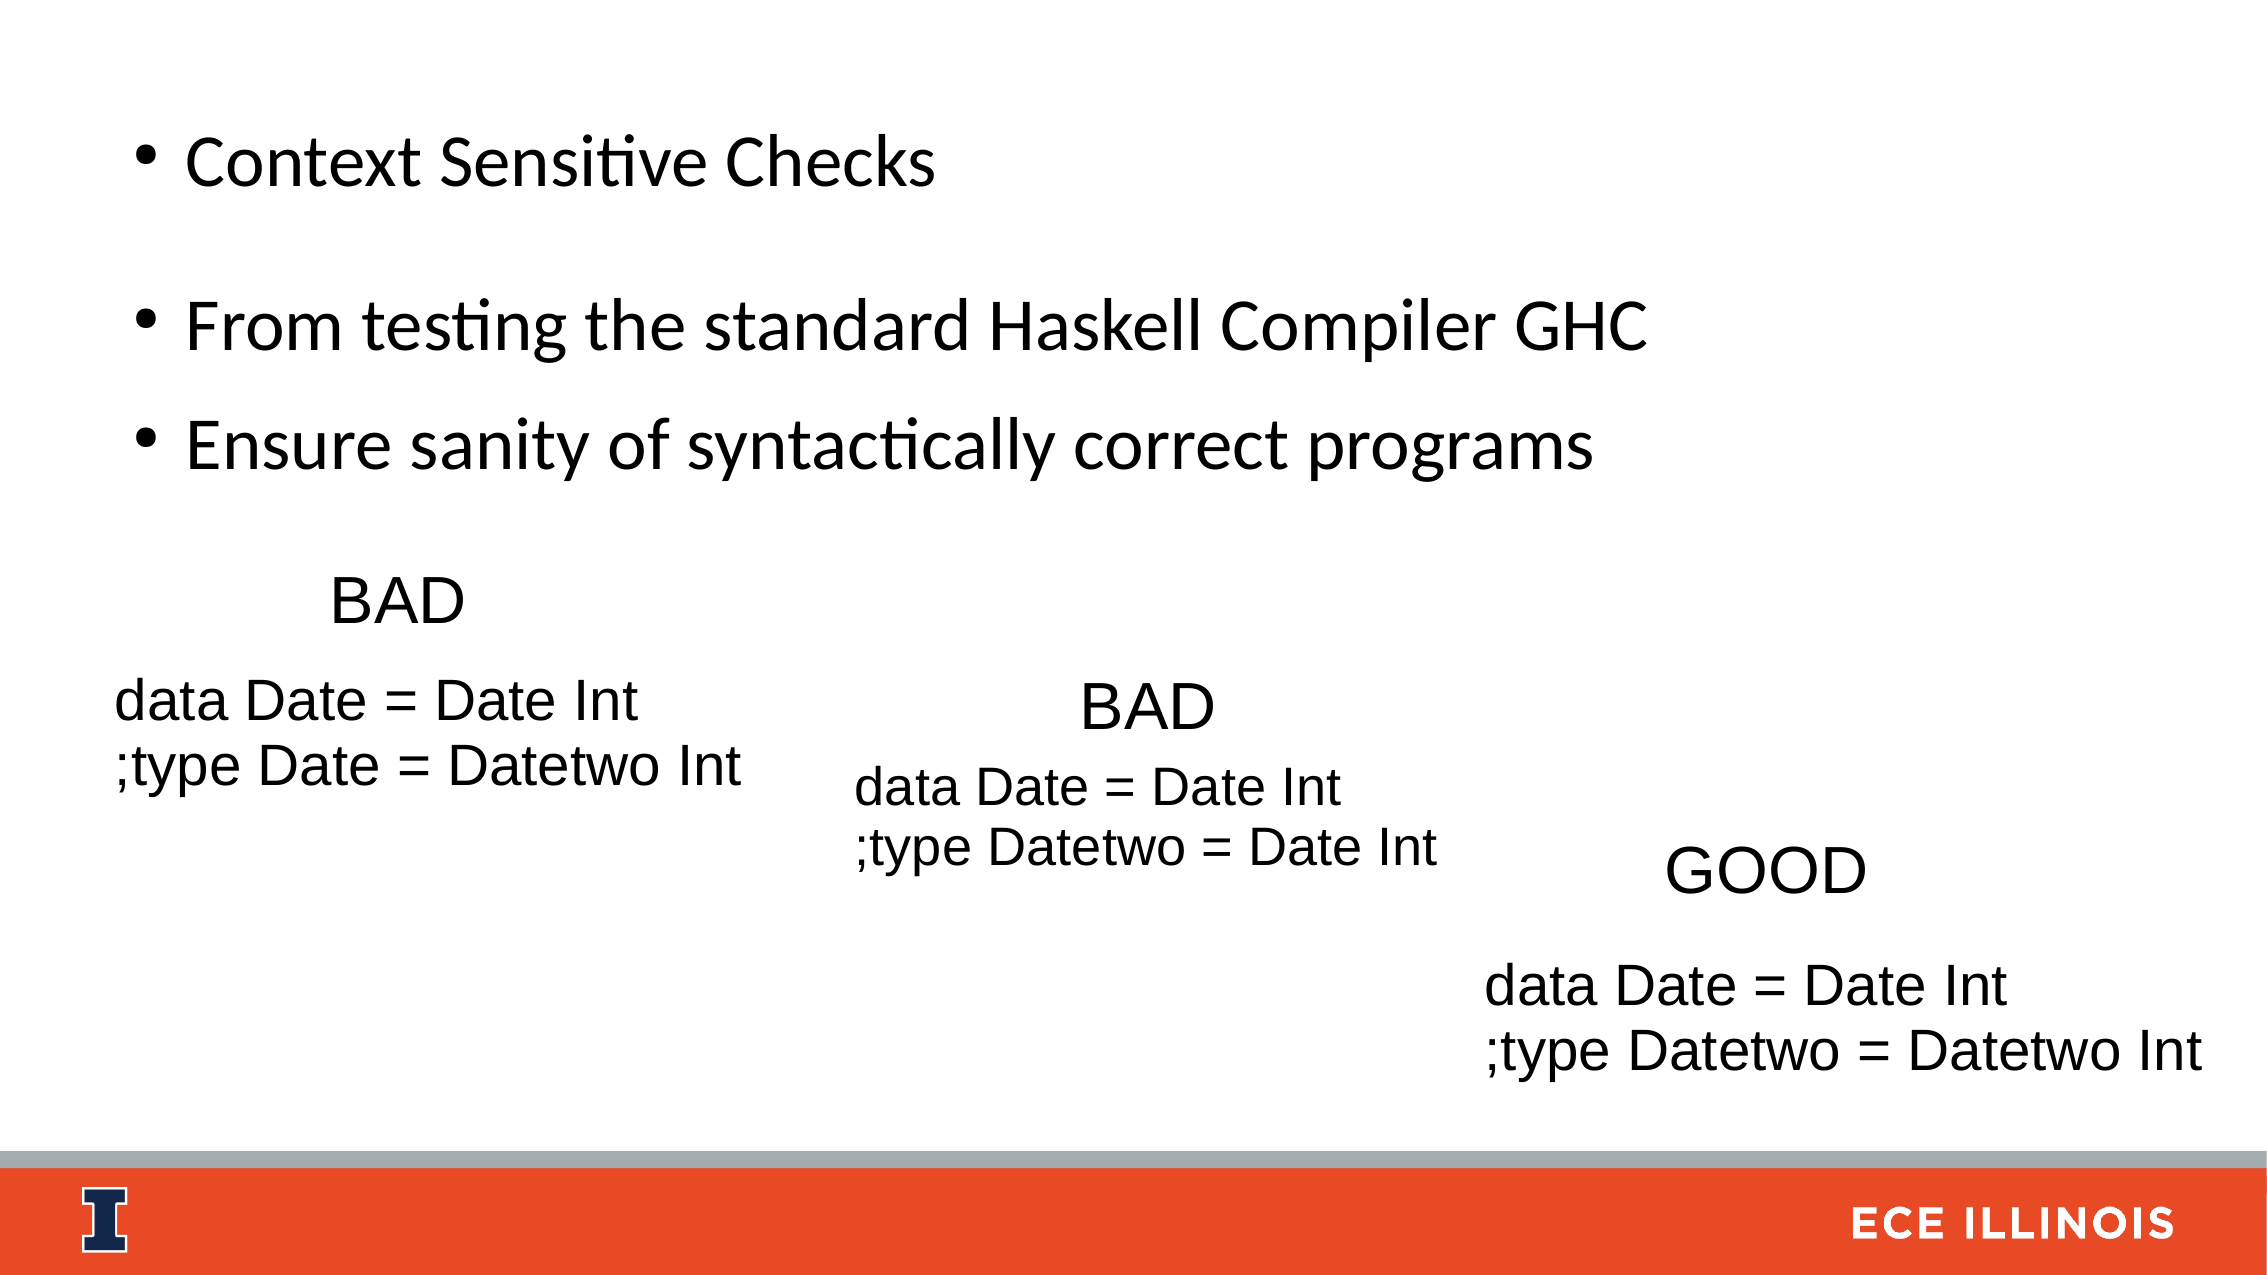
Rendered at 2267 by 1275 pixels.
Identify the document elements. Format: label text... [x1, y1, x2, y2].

text_box data Date = Date Int ;type Date = Datetwo Int [100, 660, 776, 811]
picture [0, 1151, 2267, 1258]
text_box BAD [1065, 661, 1696, 751]
text_box data Date = Date Int ;type Datetwo = Date Int [840, 748, 1486, 931]
list From testing the standard Haskell Compiler GHC Ensure sanity of syntactically correct programs [100, 267, 2184, 1102]
list Context Sensitive Checks [100, 104, 2173, 224]
picture [1853, 1206, 2173, 1239]
text_box data Date = Date Int ;type Datetwo = Datetwo Int [1470, 945, 2266, 1141]
text_box BAD [315, 556, 946, 646]
text_box GOOD [1650, 826, 2267, 916]
